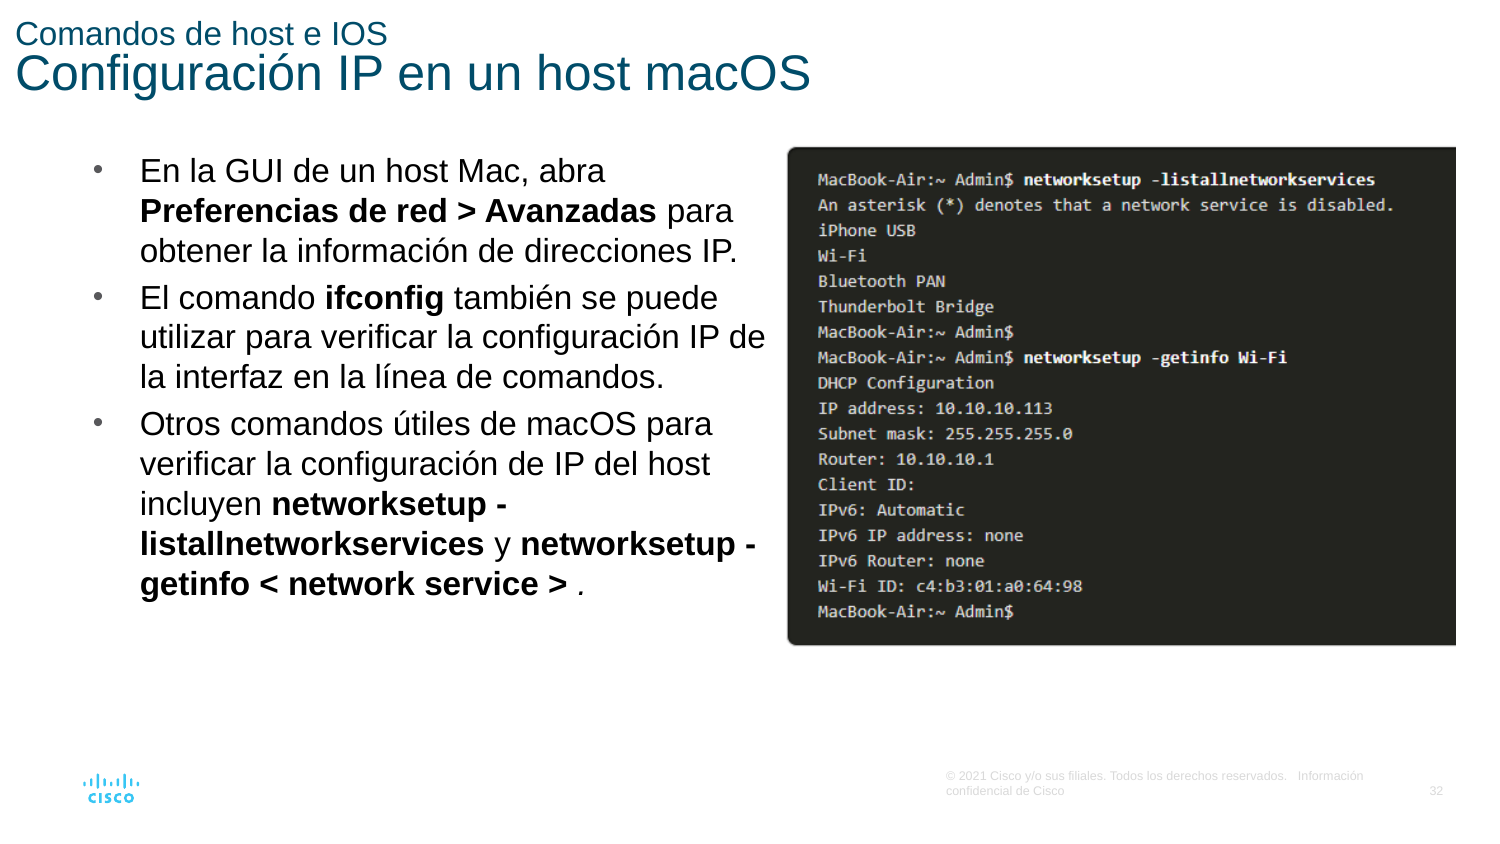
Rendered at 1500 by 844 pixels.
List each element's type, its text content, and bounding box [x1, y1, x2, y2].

picture [784, 141, 1456, 653]
list En la GUI de un host Mac, abra Preferencias de red > Avanzadas para obtener la información de direcciones IP. El comando ifconfig también se puede utilizar para verificar la configuración IP de la interfaz en la línea de comandos. Otros comandos útiles de macOS para verificar la configuración de IP del host incluyen networksetup -listallnetworkservices y networksetup -getinfo < network service > . [77, 141, 785, 726]
title Comandos de host e IOS Configuración IP en un host macOS [0, 0, 1369, 121]
